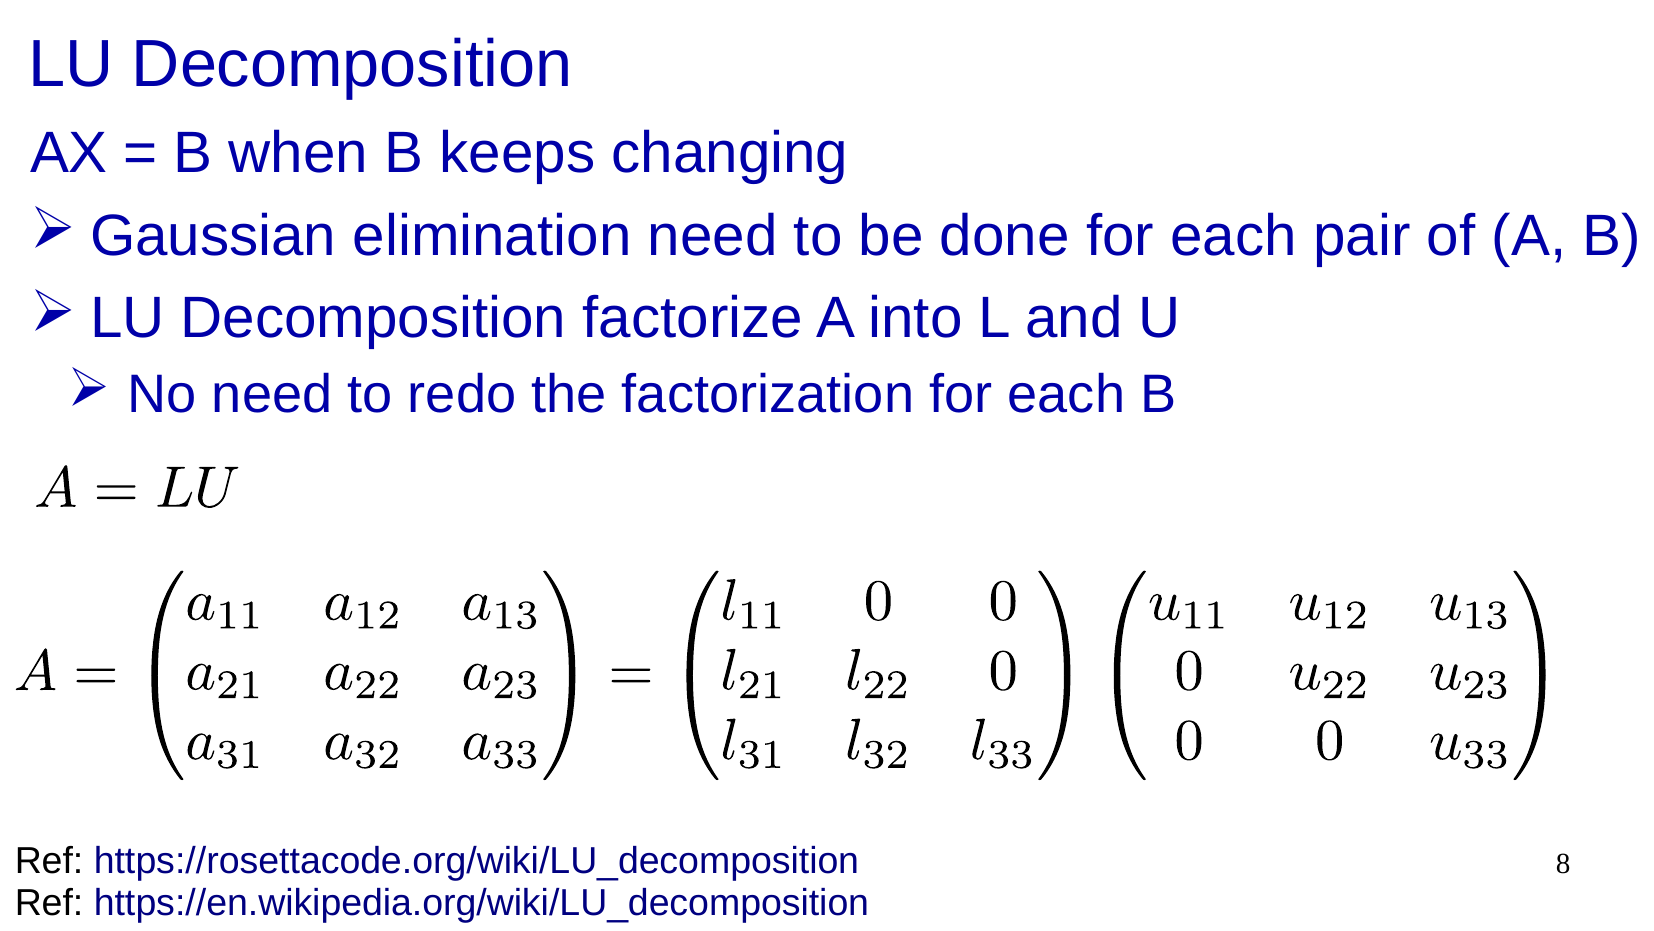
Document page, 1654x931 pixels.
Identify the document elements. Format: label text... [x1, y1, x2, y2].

list AX = B when B keeps changing Gaussian elimination need to be done for each pair of (A, B) LU Decomposition factorize A into L and U No need to redo the factorization for each B [30, 120, 1645, 916]
text_box [33, 465, 241, 508]
text_box [13, 570, 1563, 781]
title LU Decomposition [28, 21, 1626, 106]
text_box Ref: https://rosettacode.org/wiki/LU_decomposition Ref: https://en.wikipedia.org/wiki/LU_decomposition [0, 832, 886, 931]
